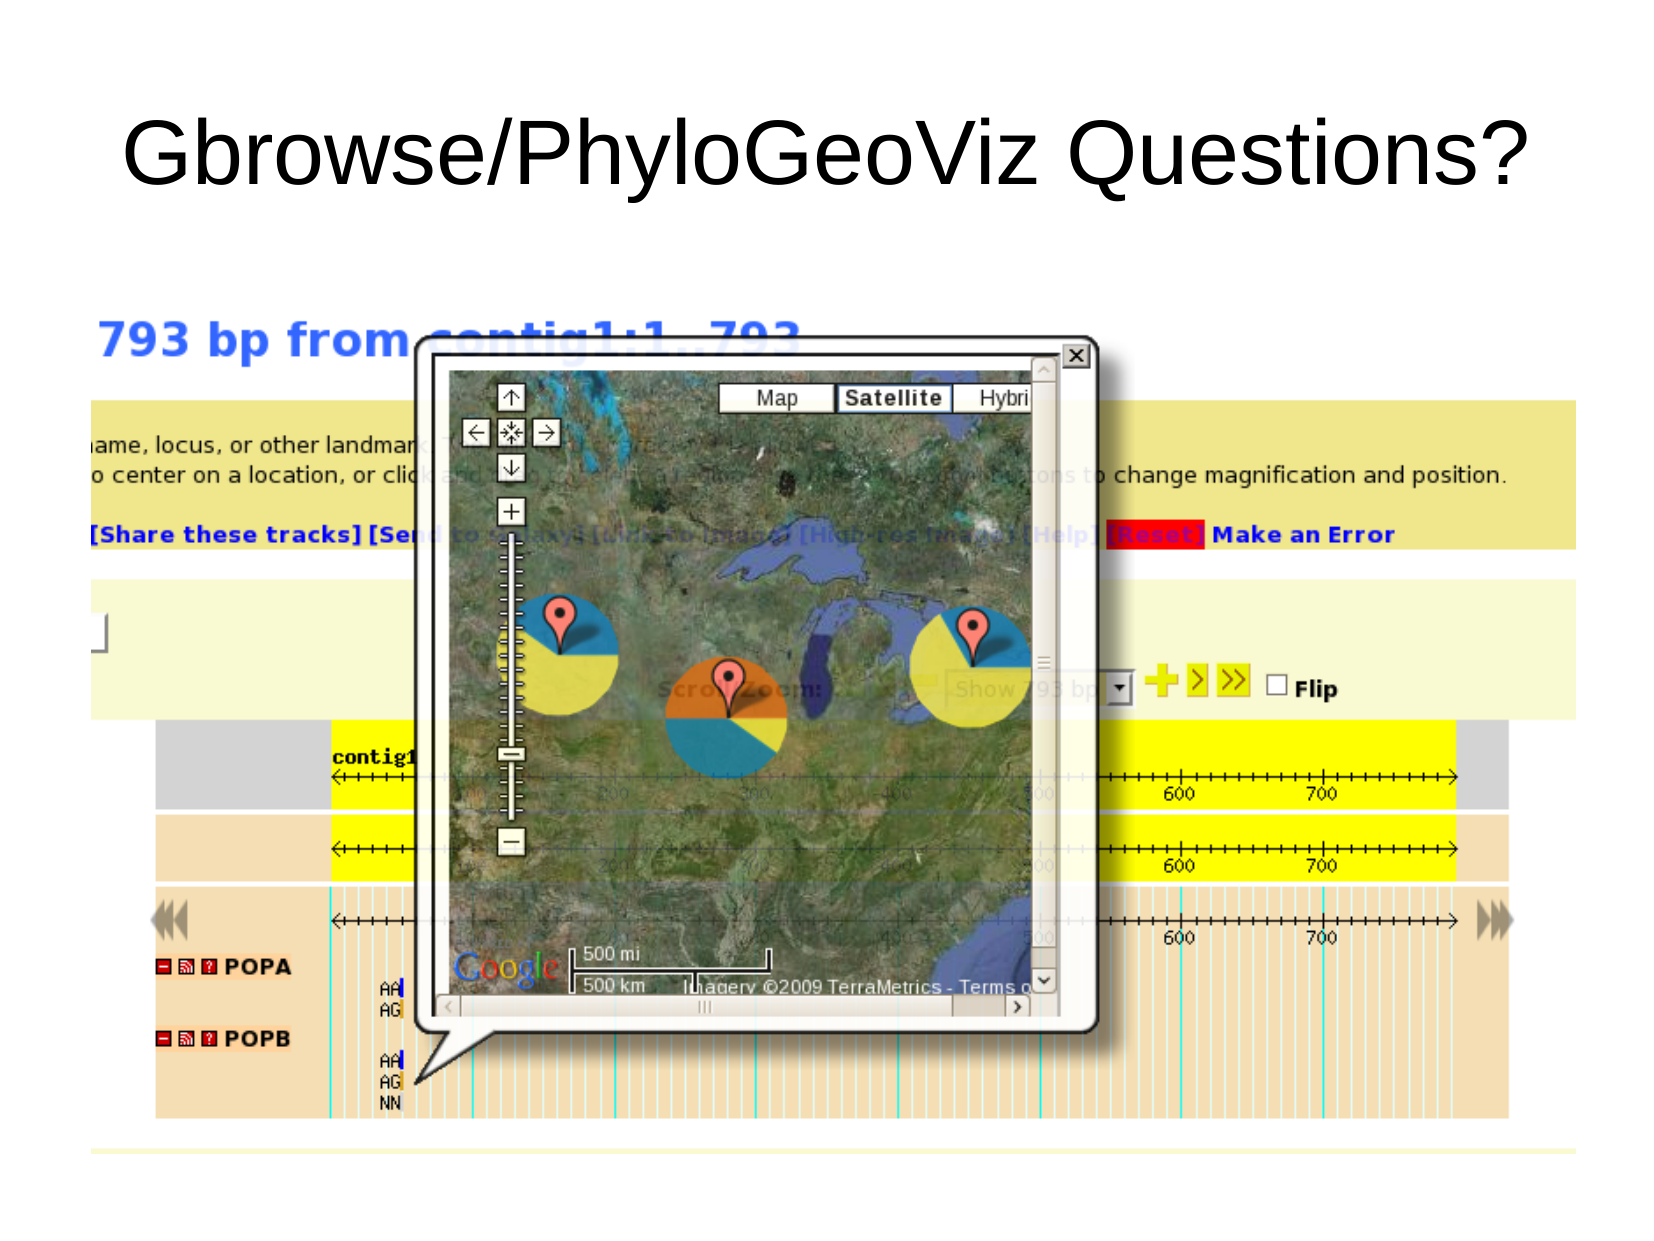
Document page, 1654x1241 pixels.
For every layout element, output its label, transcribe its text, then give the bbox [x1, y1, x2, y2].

title Gbrowse/PhyloGeoViz Questions? [82, 56, 1571, 250]
picture [91, 297, 1576, 1154]
